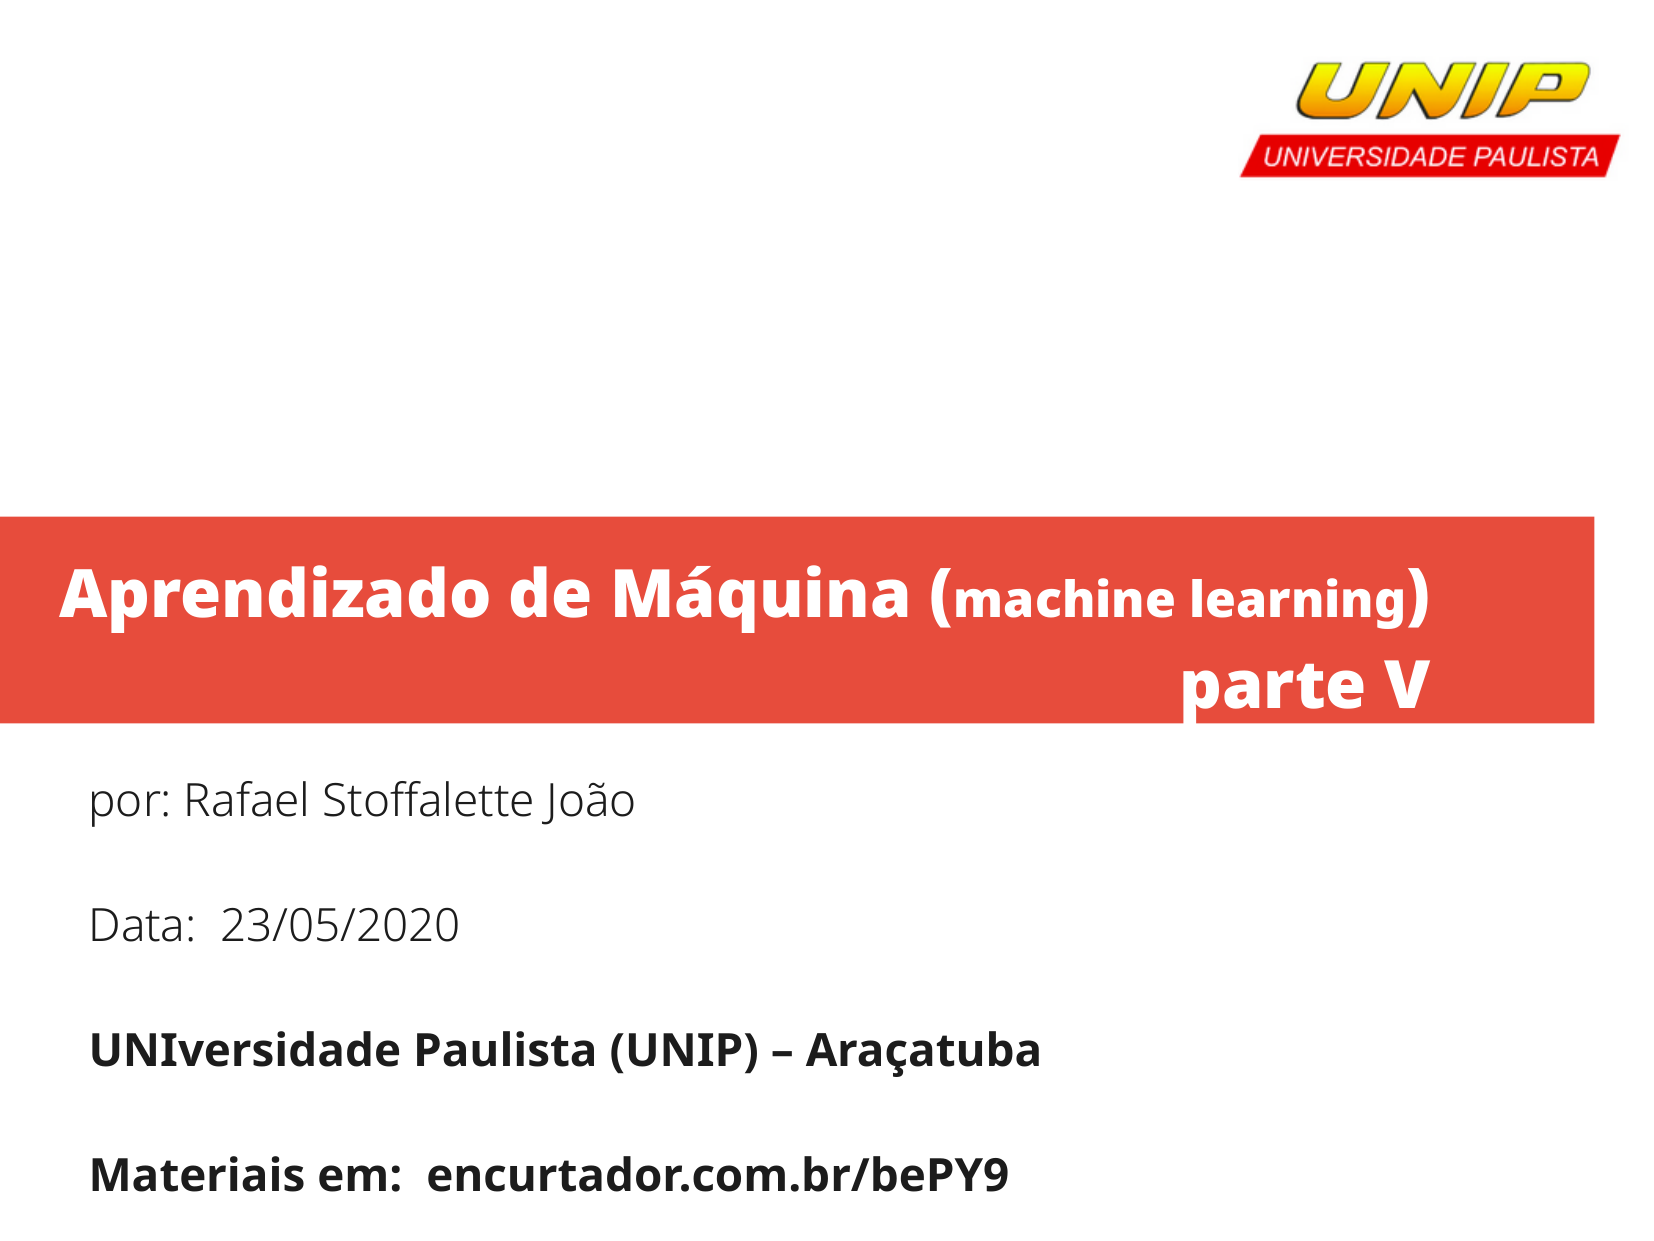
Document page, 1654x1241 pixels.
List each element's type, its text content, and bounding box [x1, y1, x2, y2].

subtitle por: Rafael Stoffalette João Data: 23/05/2020 UNIversidade Paulista (UNIP) – Araçatuba Materiais em: encurtador.com.br/bePY9 [88, 767, 1595, 1182]
picture [1238, 19, 1635, 209]
title Aprendizado de Máquina (machine learning) parte V [59, 546, 1595, 694]
